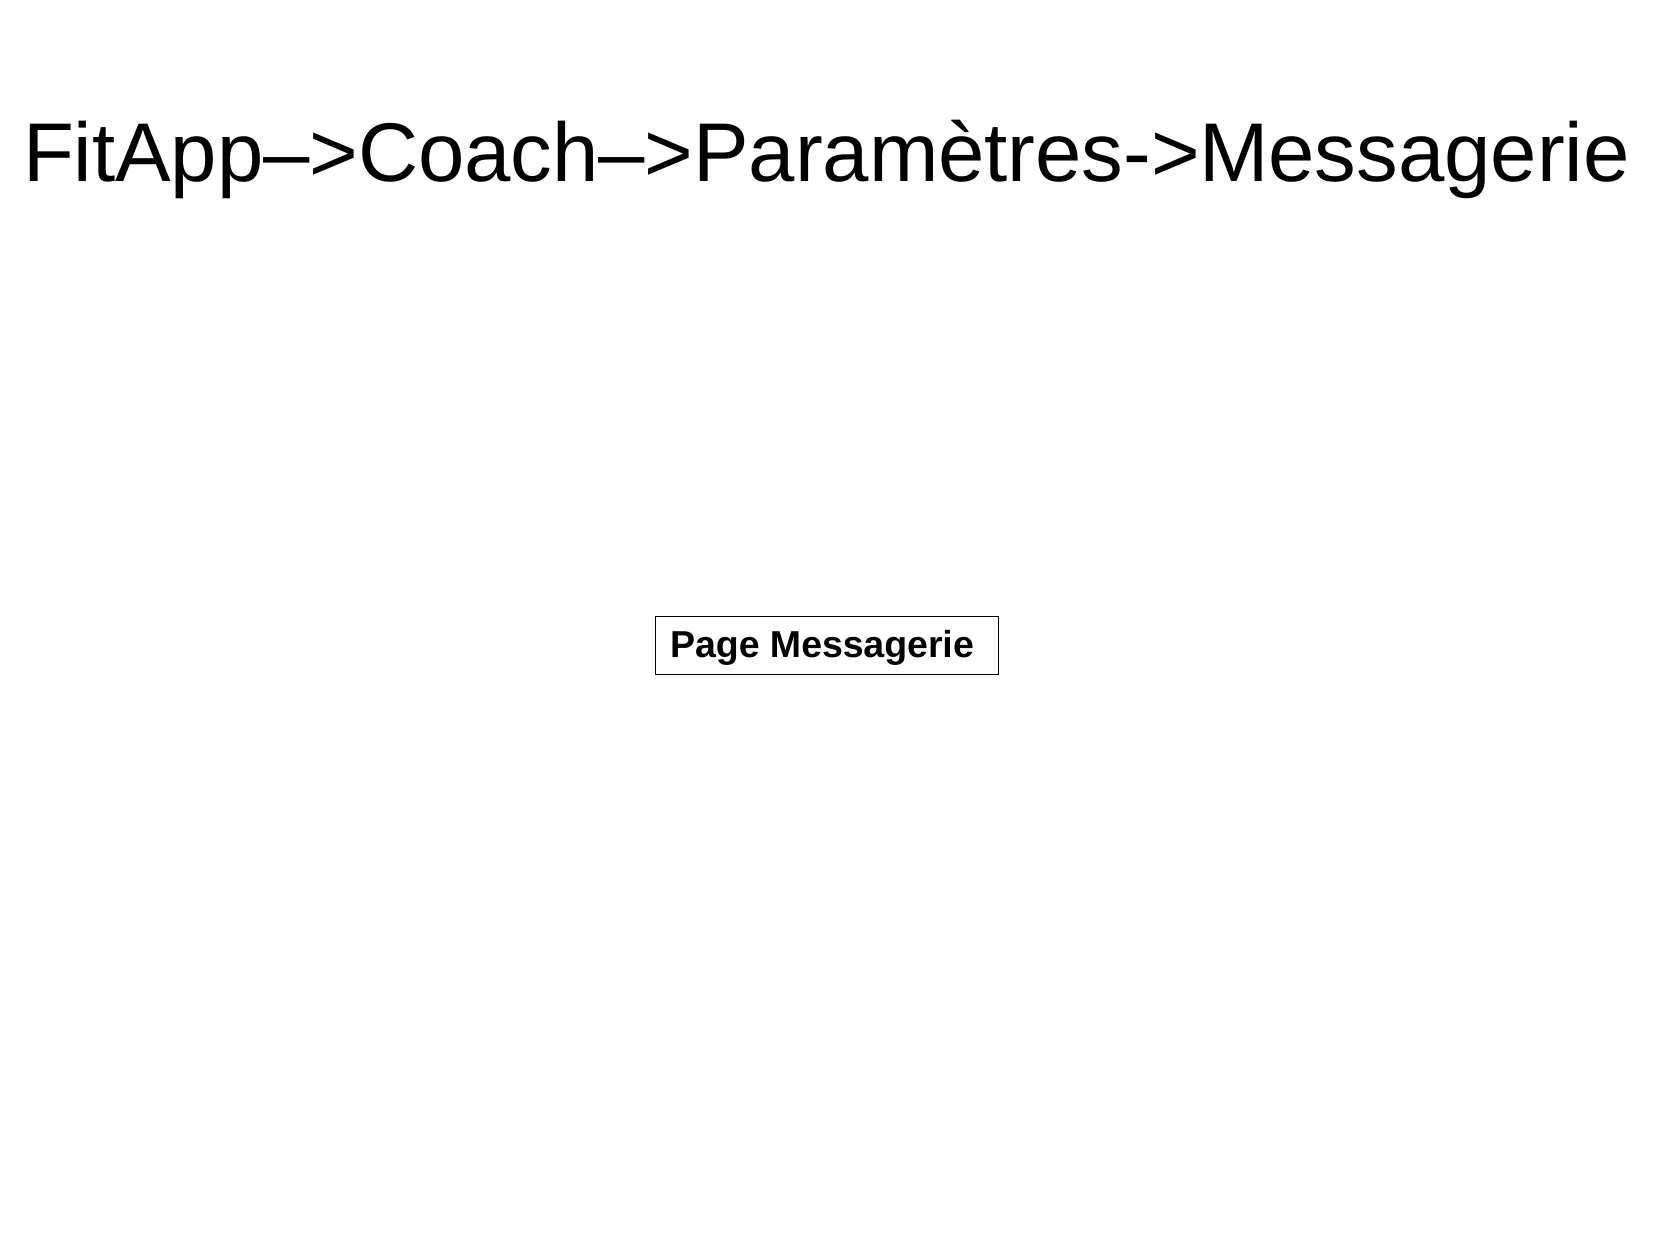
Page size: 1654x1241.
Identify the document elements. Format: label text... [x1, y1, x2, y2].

text_box Page Messagerie [655, 616, 999, 675]
title FitApp–>Coach–>Paramètres->Messagerie [17, 49, 1636, 257]
